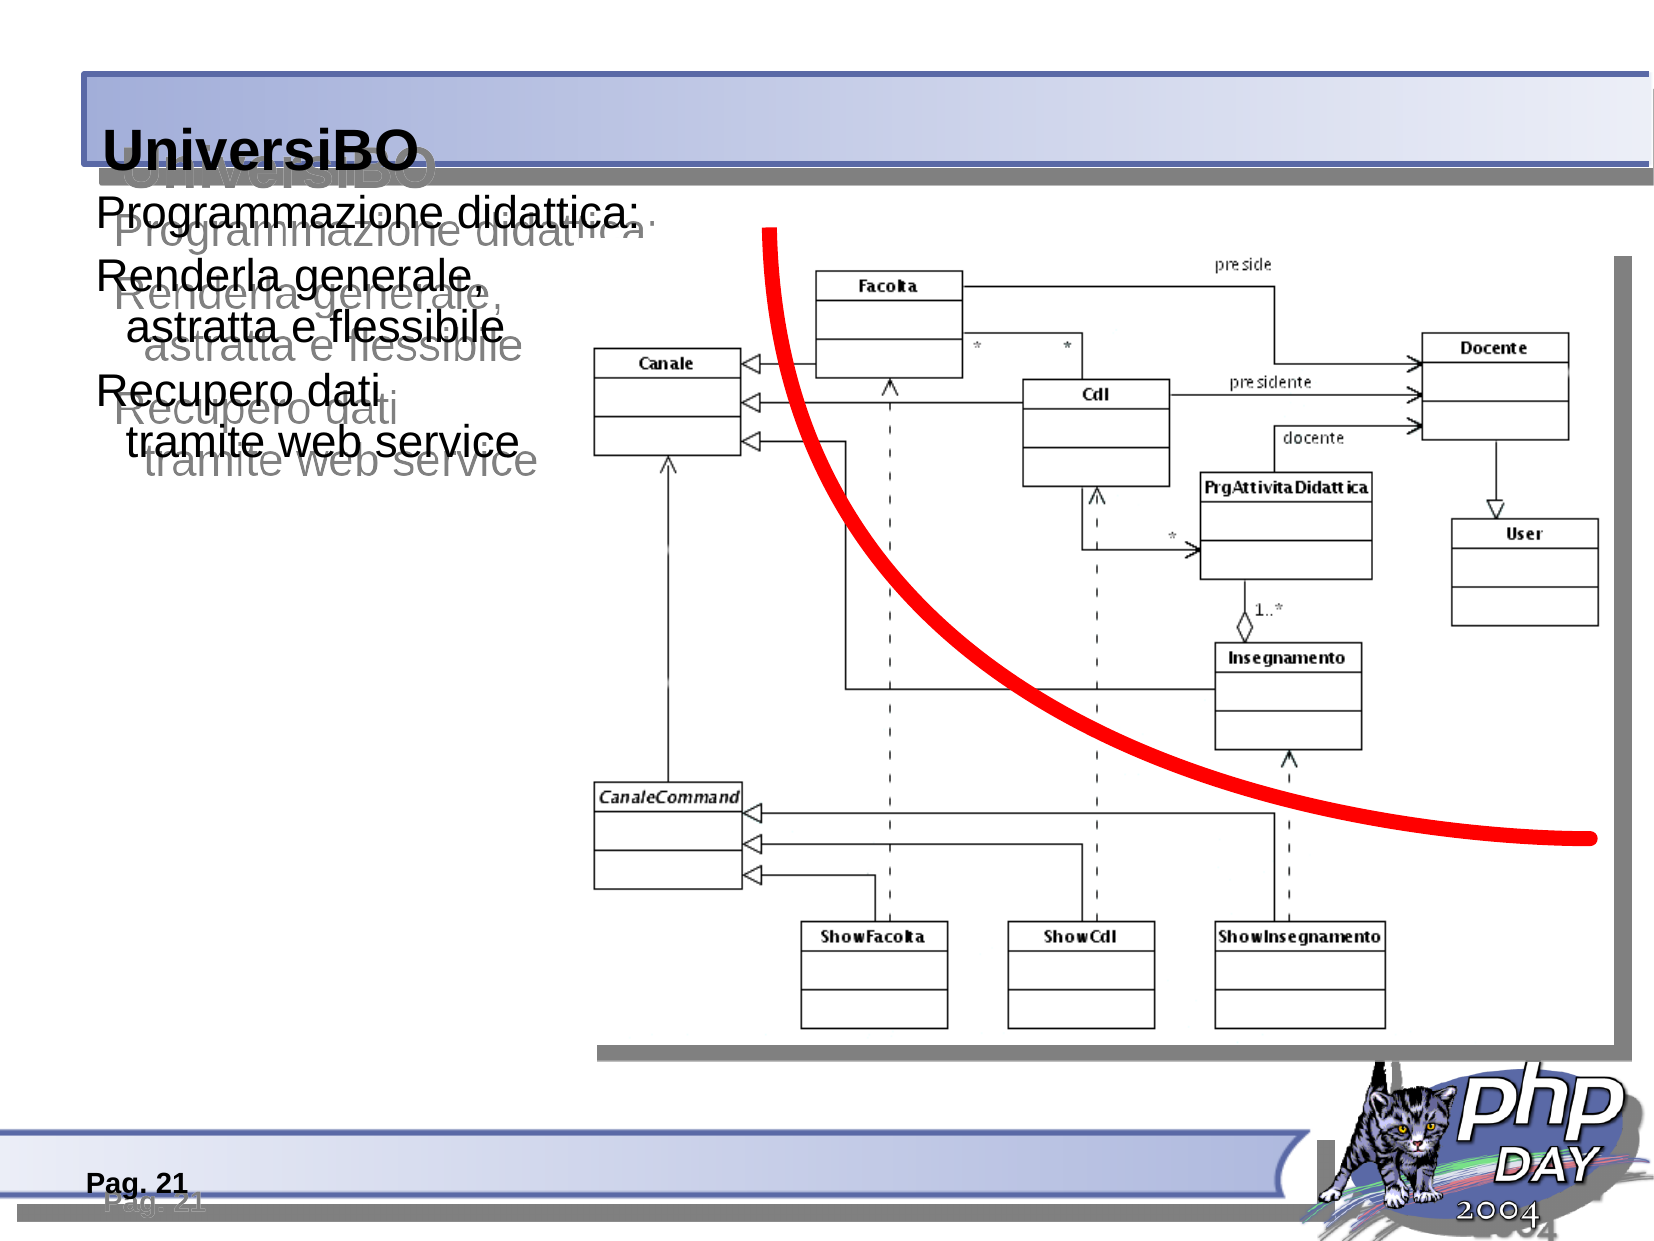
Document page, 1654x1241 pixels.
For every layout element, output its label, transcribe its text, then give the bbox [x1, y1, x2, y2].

text_box Programmazione didattica: Renderla generale, astratta e flessibile Recupero dati tramite web service [73, 187, 1324, 552]
picture [126, 1180, 133, 1190]
picture [110, 1195, 117, 1201]
picture [579, 238, 1614, 1045]
picture [0, 1025, 1652, 1233]
text_box UniversiBO [102, 85, 1394, 155]
